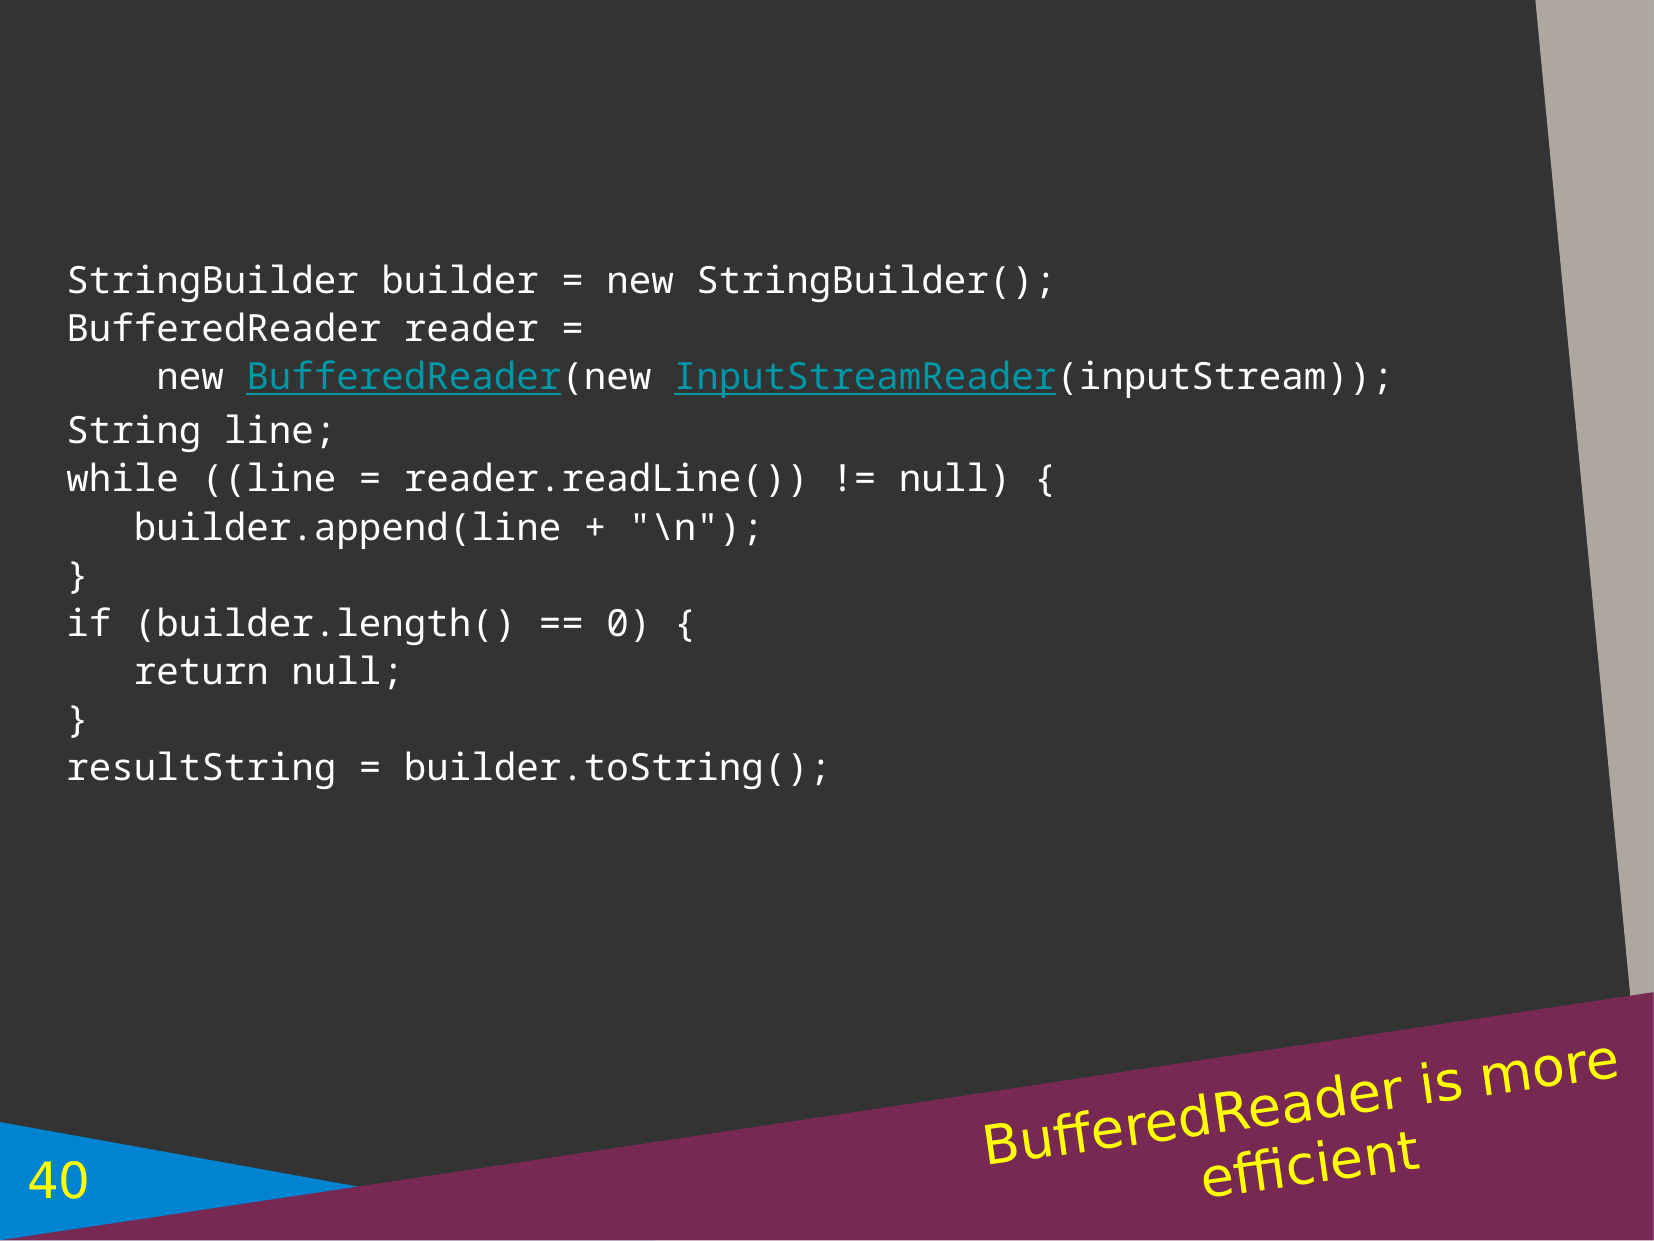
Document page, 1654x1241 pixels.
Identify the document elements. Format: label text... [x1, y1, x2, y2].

title BufferedReader is more efficient [956, 995, 1654, 1241]
text_box StringBuilder builder = new StringBuilder(); BufferedReader reader = new BufferedReader(new InputStreamReader(inputStream)); String line; while ((line = reader.readLine()) != null) { builder.append(line + "\n"); } if (builder.length() == 0) { return null; } resultString = builder.toString(); [51, 240, 1449, 802]
